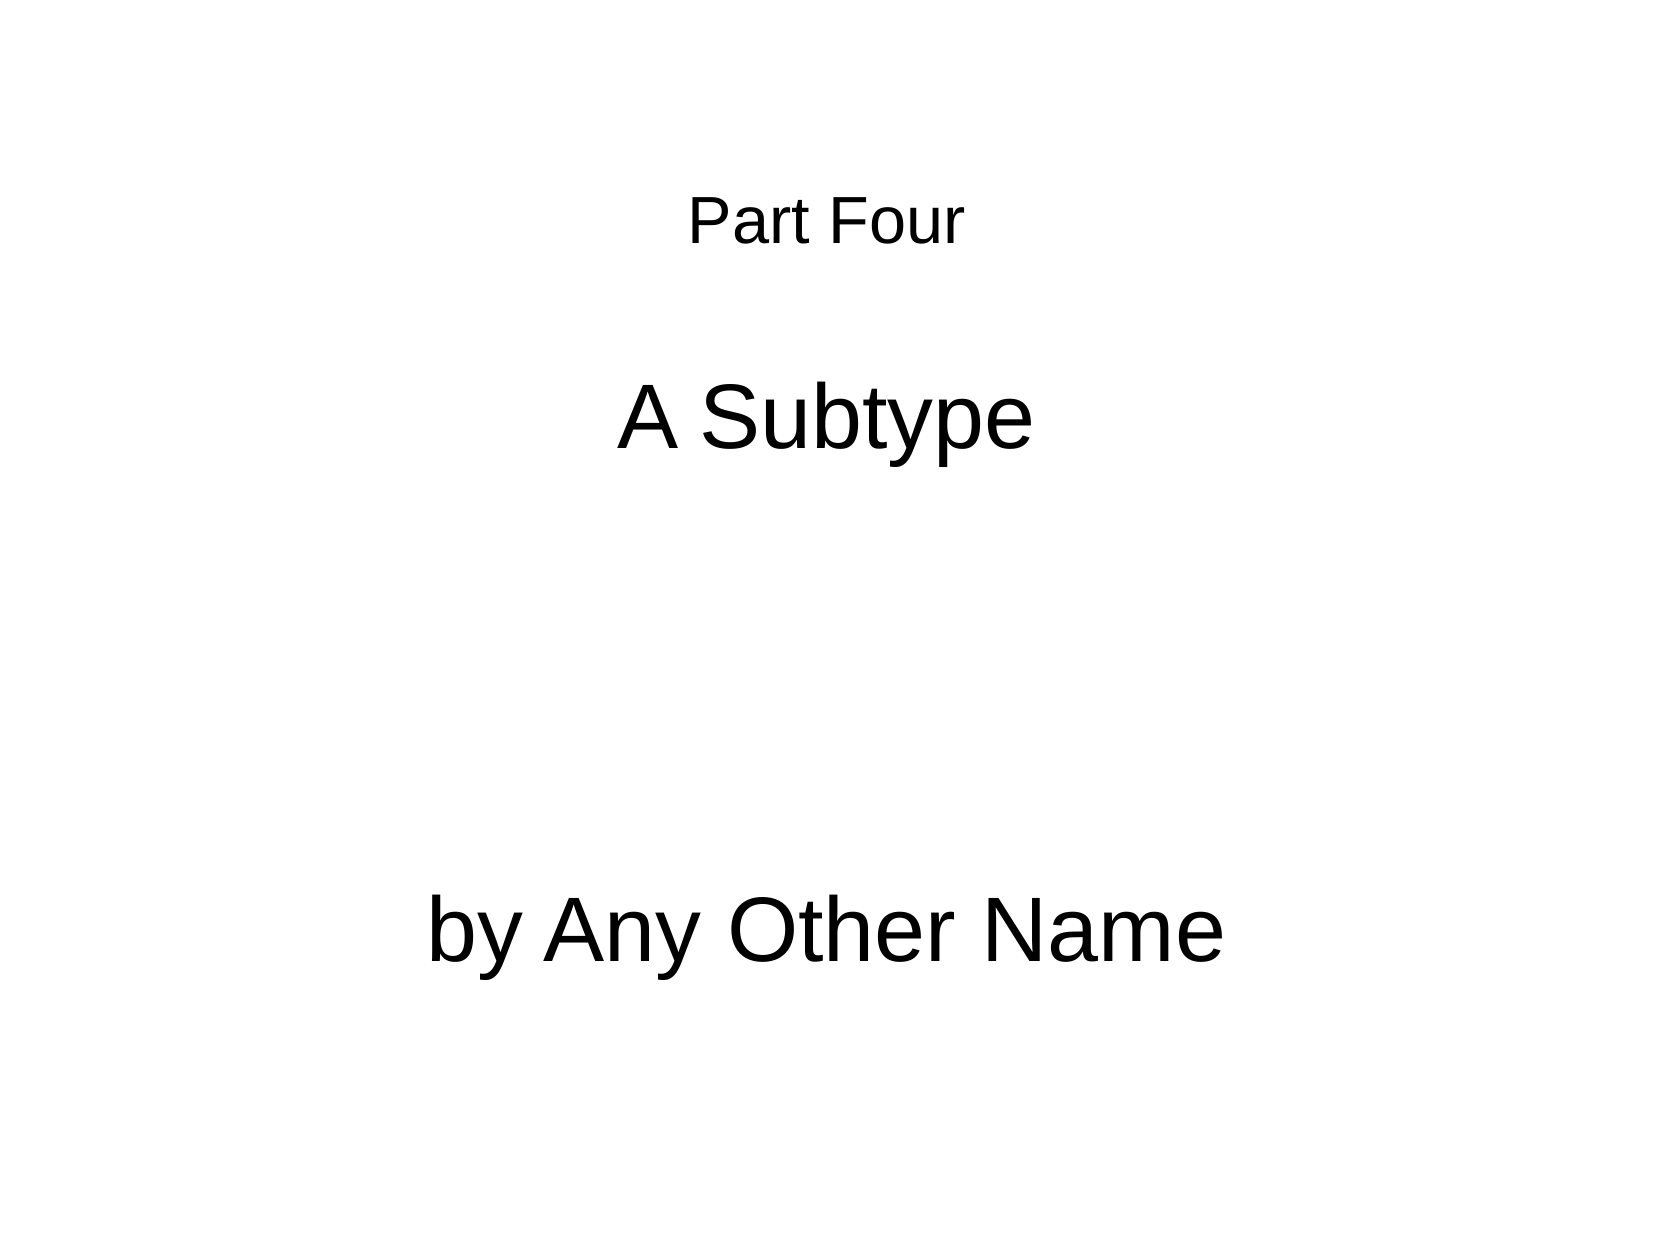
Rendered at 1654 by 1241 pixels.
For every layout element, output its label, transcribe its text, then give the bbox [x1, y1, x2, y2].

title A Subtype by Any Other Name [82, 391, 1571, 982]
subtitle Part Four [82, 51, 1571, 391]
